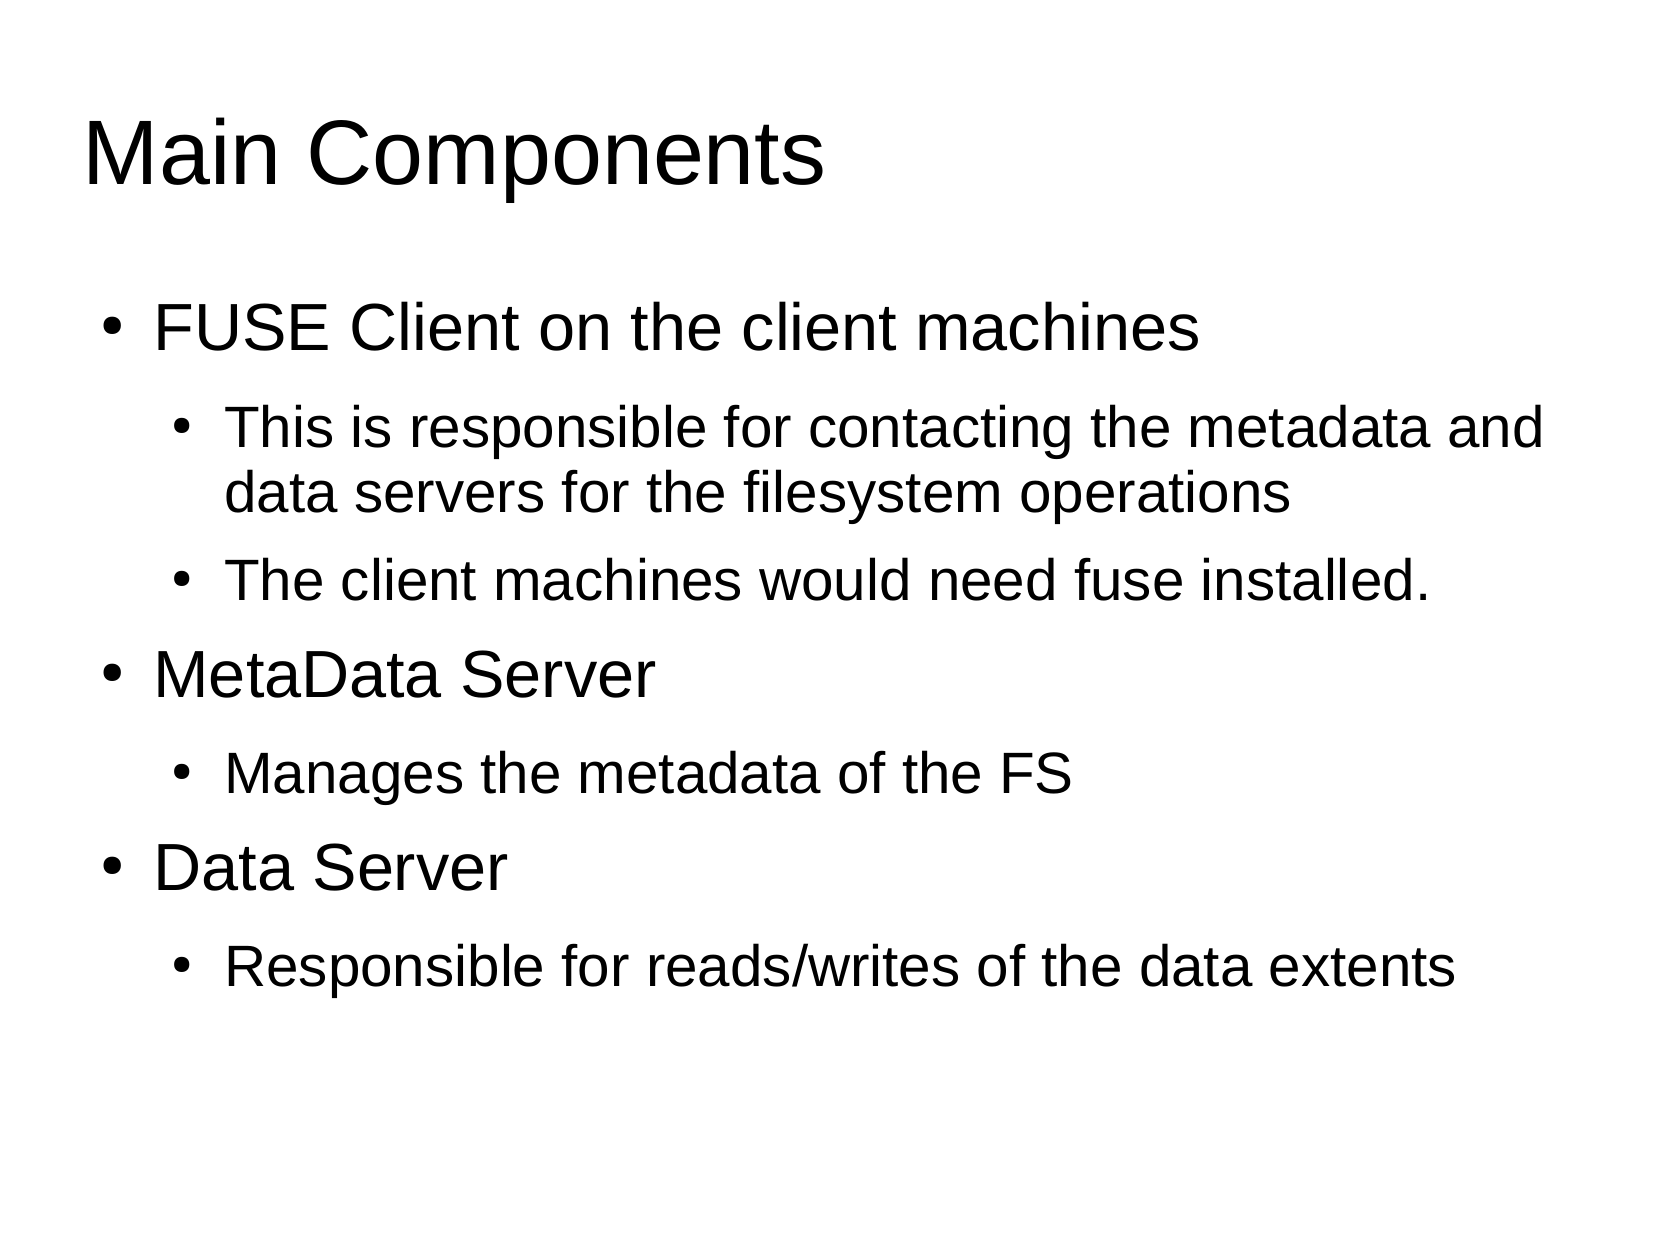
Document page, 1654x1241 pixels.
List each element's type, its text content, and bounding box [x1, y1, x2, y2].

list FUSE Client on the client machines This is responsible for contacting the metadata and data servers for the filesystem operations The client machines would need fuse installed. MetaData Server Manages the metadata of the FS Data Server Responsible for reads/writes of the data extents [82, 290, 1571, 1109]
title Main Components [82, 56, 1571, 250]
